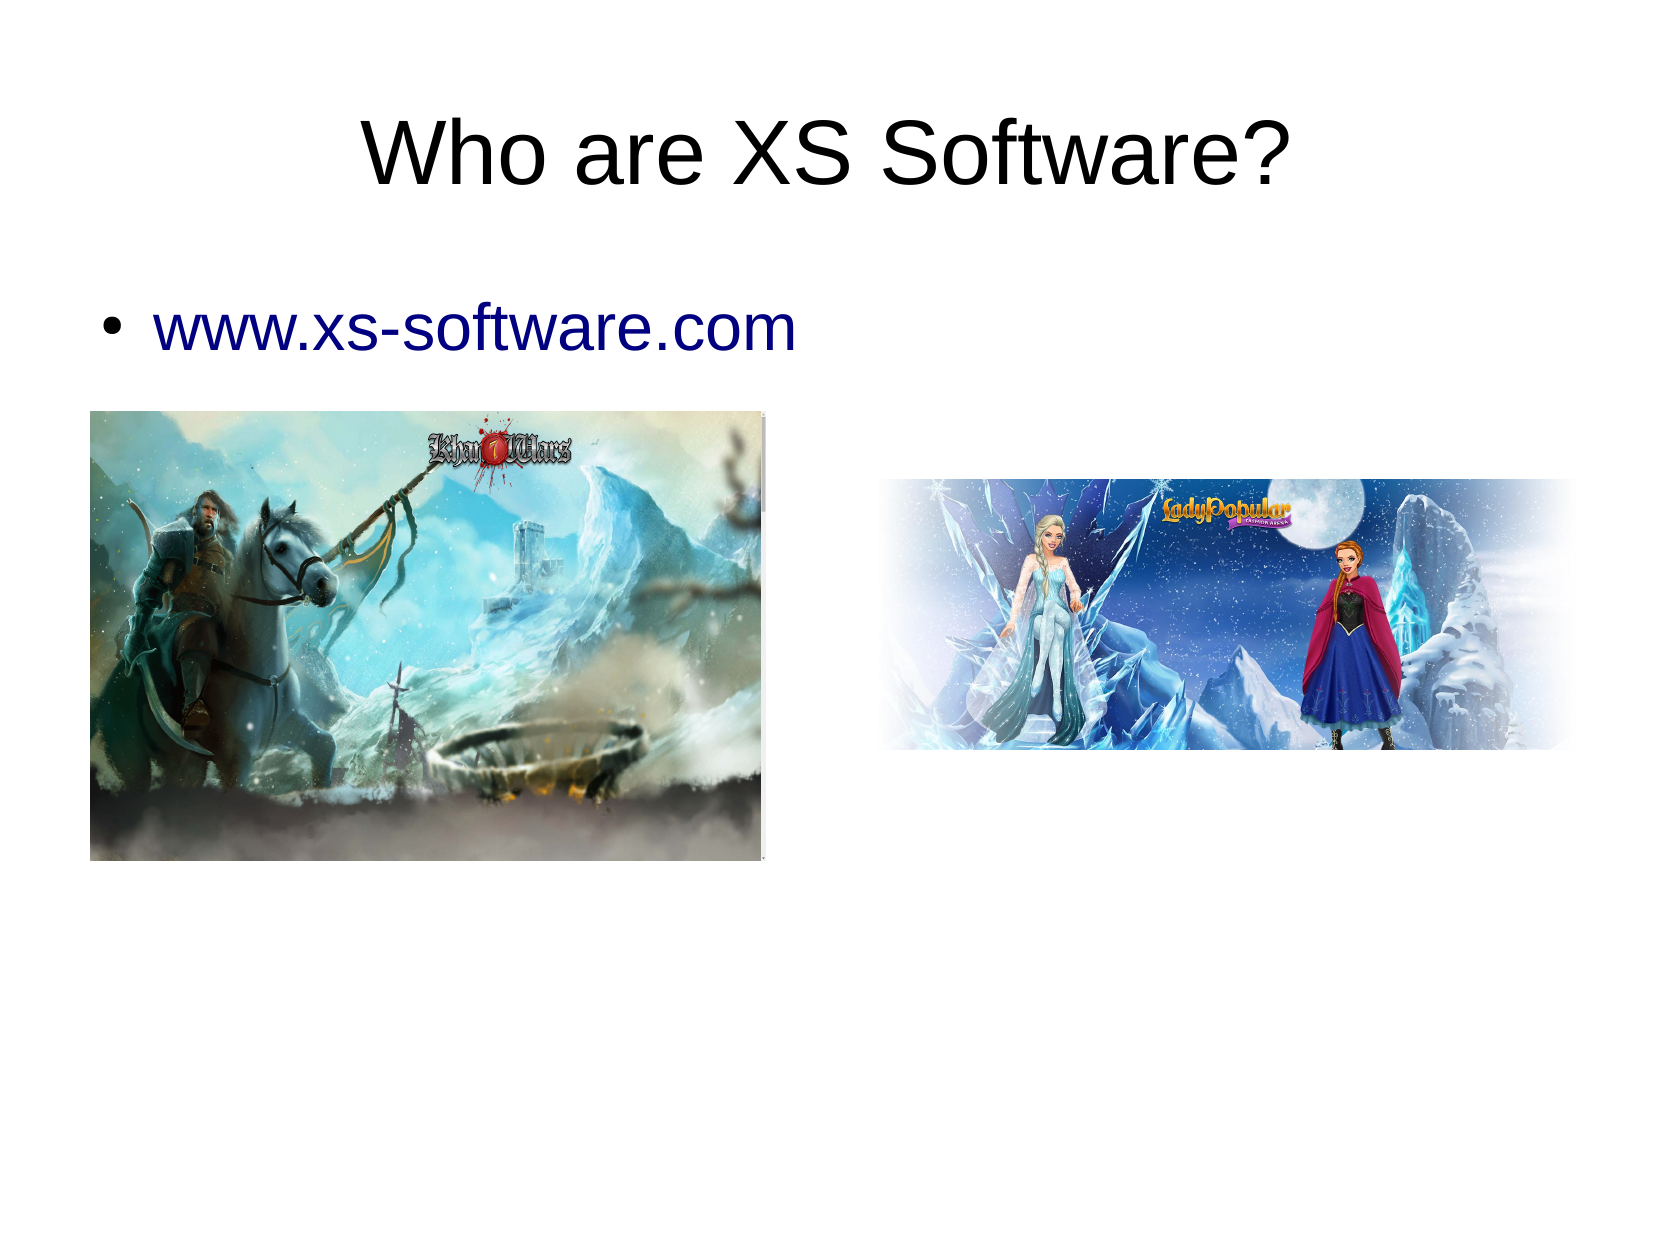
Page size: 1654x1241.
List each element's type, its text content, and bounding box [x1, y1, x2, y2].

picture [90, 411, 766, 861]
list www.xs-software.com [82, 290, 1571, 1010]
picture [877, 479, 1576, 751]
title Who are XS Software? [82, 49, 1571, 257]
